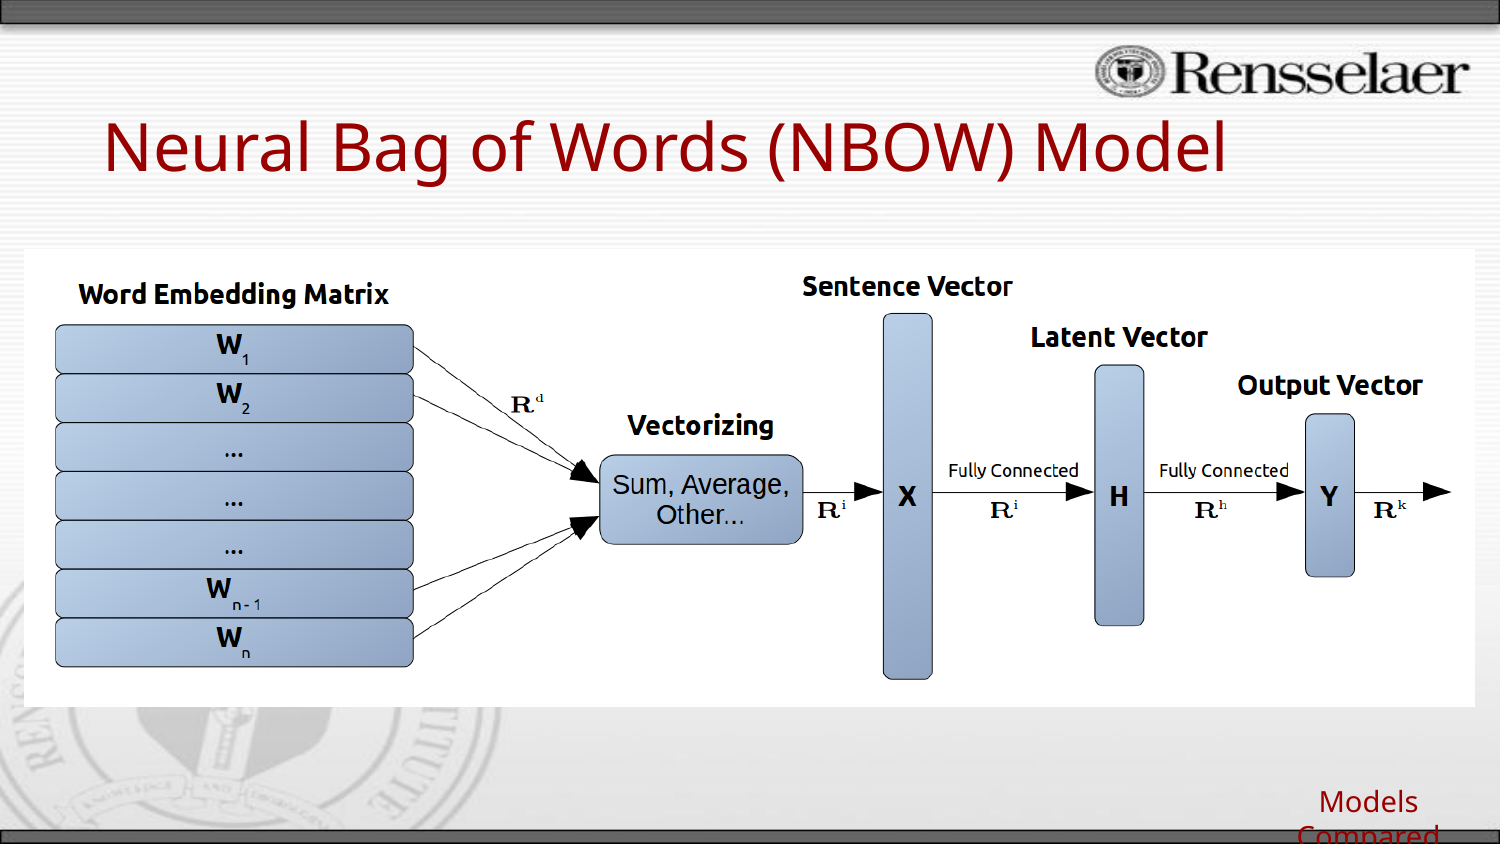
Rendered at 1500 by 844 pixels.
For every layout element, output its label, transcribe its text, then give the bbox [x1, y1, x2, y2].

picture [1409, 833, 1417, 838]
picture [1365, 833, 1374, 844]
picture [1319, 833, 1328, 844]
picture [1347, 833, 1354, 844]
picture [1426, 833, 1435, 844]
picture [1337, 833, 1344, 844]
text_box Models Compared [1237, 768, 1500, 816]
title Neural Bag of Words (NBOW) Model [87, 102, 1413, 188]
picture [0, 0, 1500, 844]
